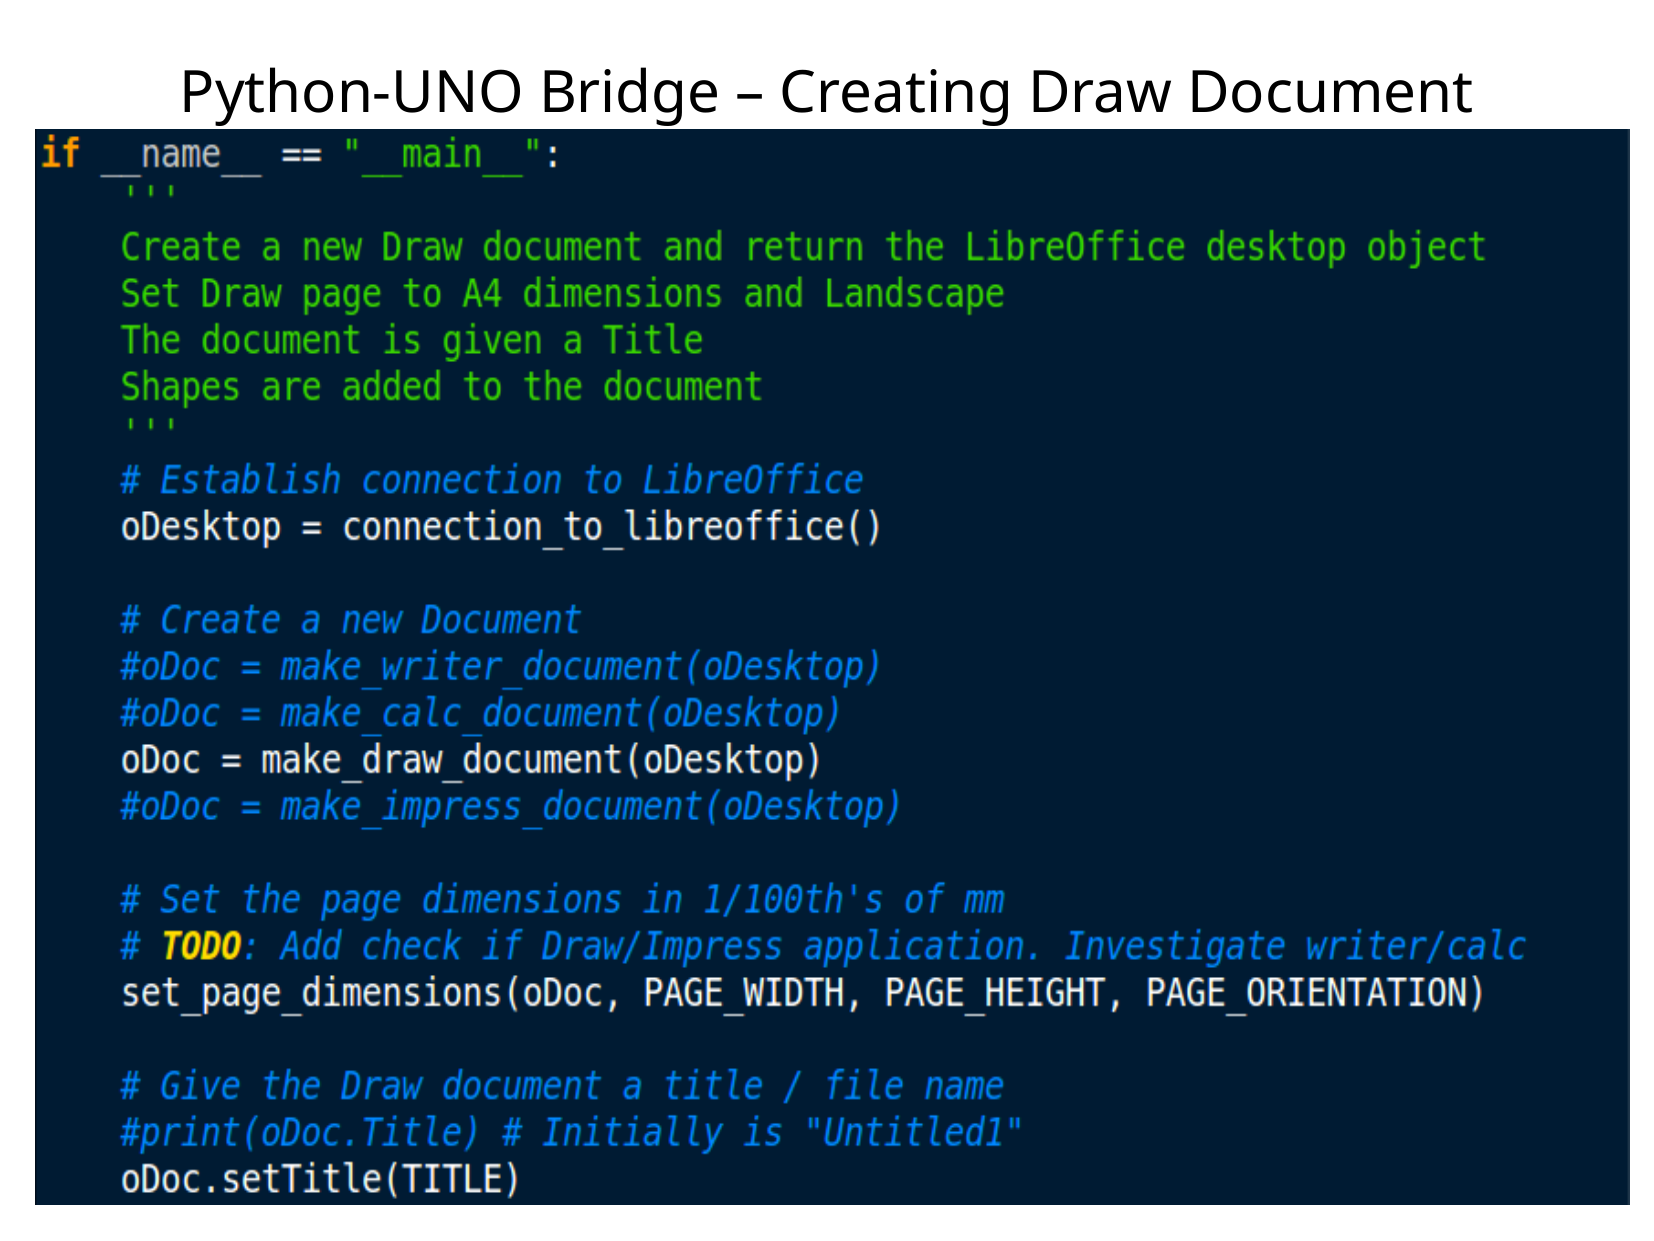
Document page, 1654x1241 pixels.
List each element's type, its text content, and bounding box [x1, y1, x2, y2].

picture [35, 129, 1630, 1205]
title Python-UNO Bridge – Creating Draw Document [82, 49, 1571, 129]
